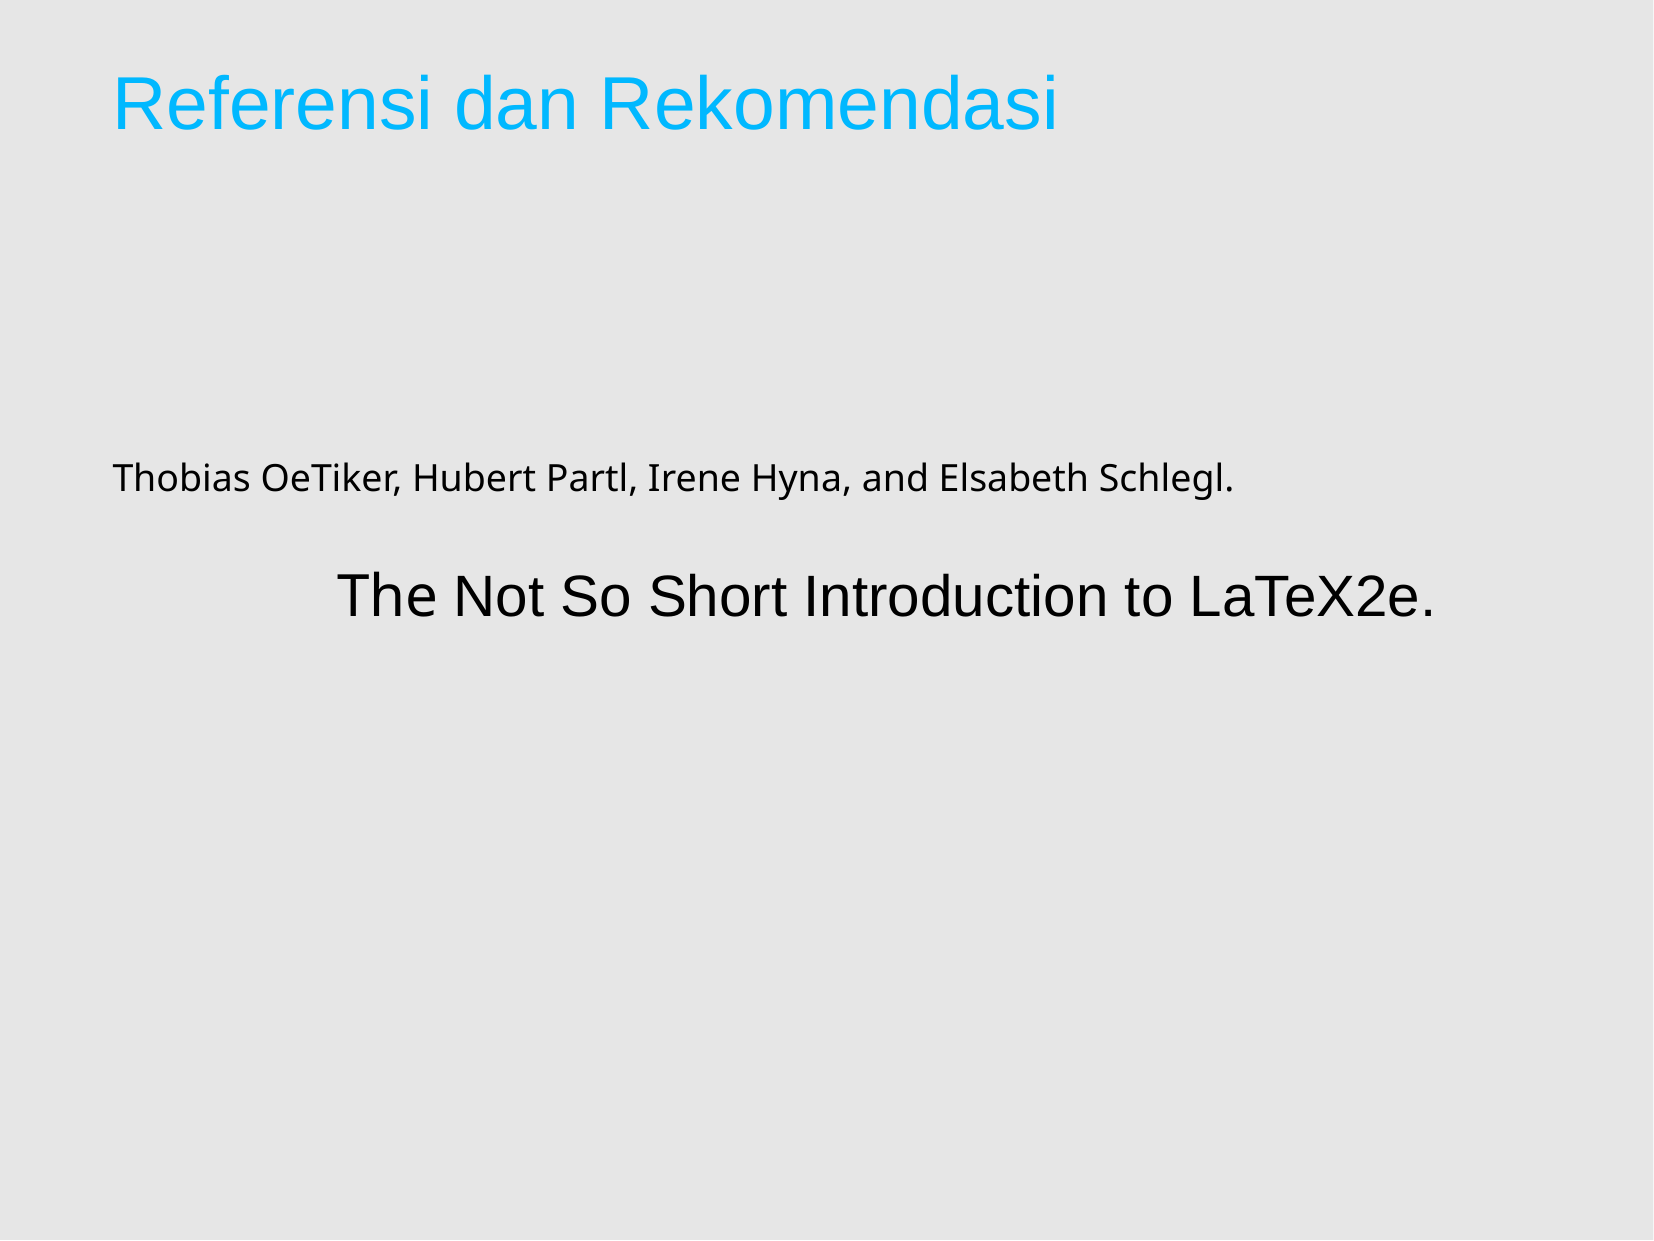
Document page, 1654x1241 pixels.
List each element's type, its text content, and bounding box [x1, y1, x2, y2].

title Referensi dan Rekomendasi [112, 0, 1571, 207]
subtitle Thobias OeTiker, Hubert Partl, Irene Hyna, and Elsabeth Schlegl. The Not So Short Introduction to LaTeX2e. [112, 410, 1538, 676]
